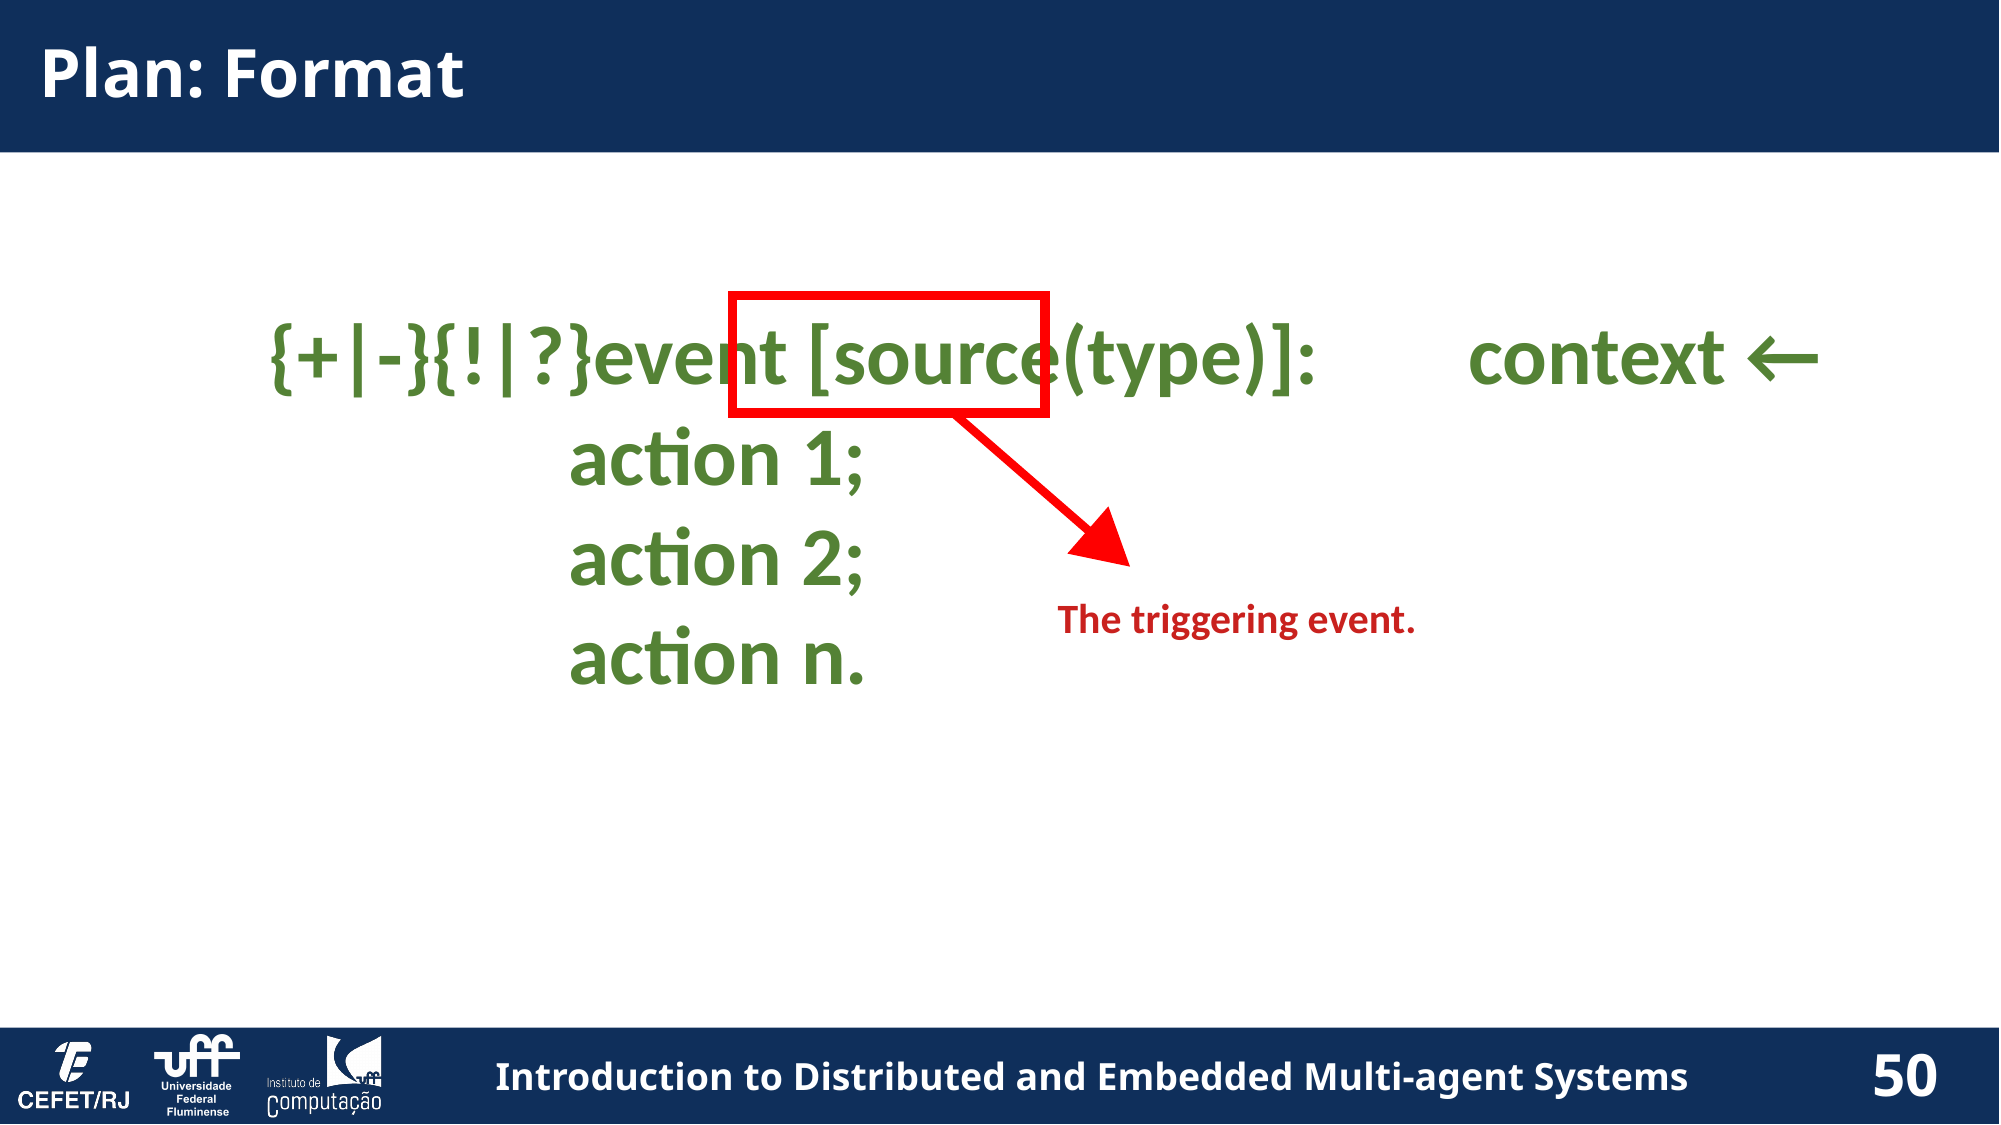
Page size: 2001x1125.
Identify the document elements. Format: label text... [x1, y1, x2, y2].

picture [18, 1021, 129, 1125]
text_box [950, 409, 1131, 567]
picture [265, 1033, 383, 1118]
text_box The triggering event. [1015, 584, 1459, 650]
text_box {+|-}{!|?}event [source(type)]: context ← action 1; action 2; action n. [737, 300, 1040, 408]
text_box {+|-}{!|?}event [source(type)]: context ← action 1; action 2; action n. [253, 294, 1908, 710]
text_box Plan: Format [25, 23, 1999, 119]
picture [153, 1033, 241, 1121]
